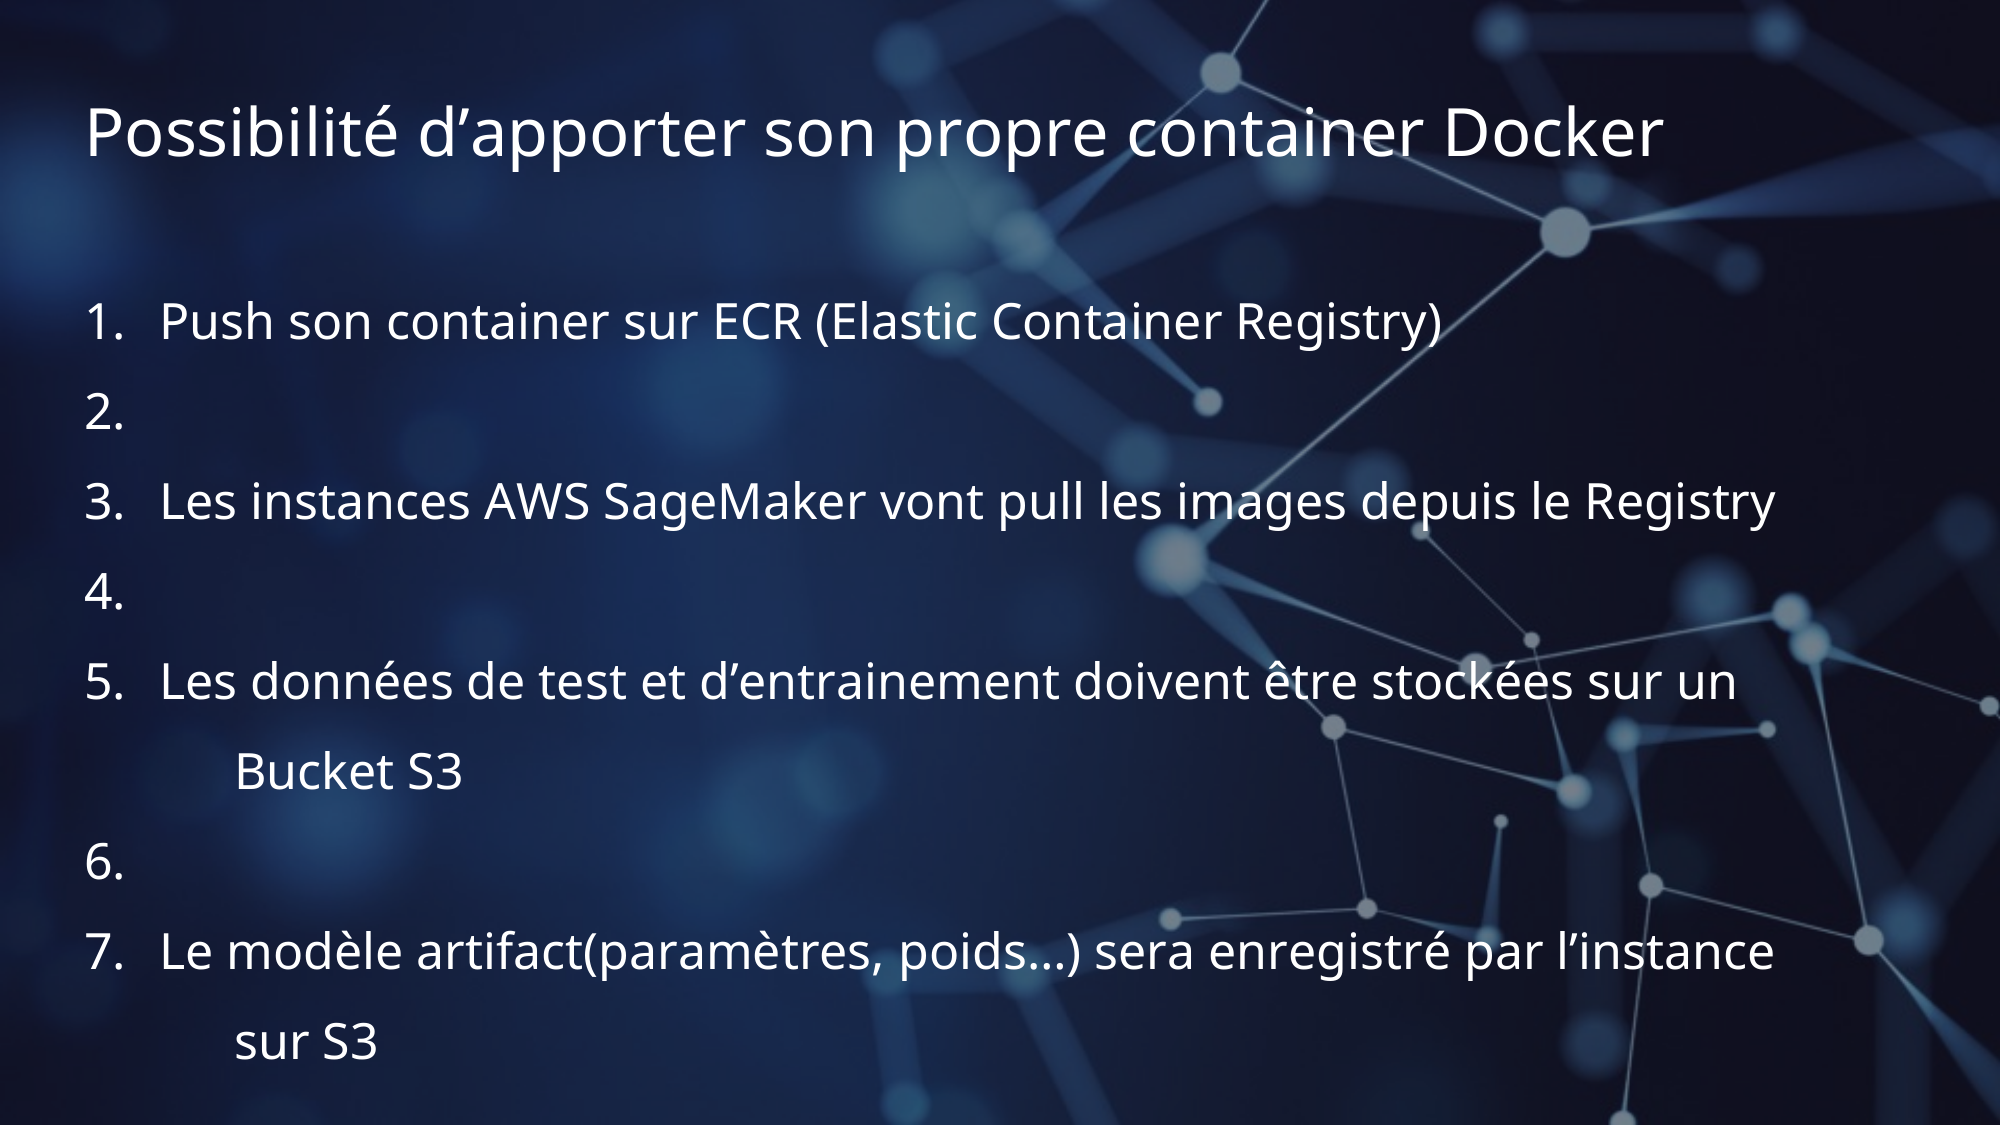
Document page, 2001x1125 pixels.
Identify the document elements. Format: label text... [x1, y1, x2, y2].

picture [0, 0, 2000, 1125]
text_box Possibilité d’apporter son propre container Docker Push son container sur ECR (Elastic Container Registry) Les instances AWS SageMaker vont pull les images depuis le Registry Les données de test et d’entrainement doivent être stockées sur un Bucket S3 Le modèle artifact(paramètres, poids…) sera enregistré par l’instance sur S3 [69, 42, 1811, 1001]
